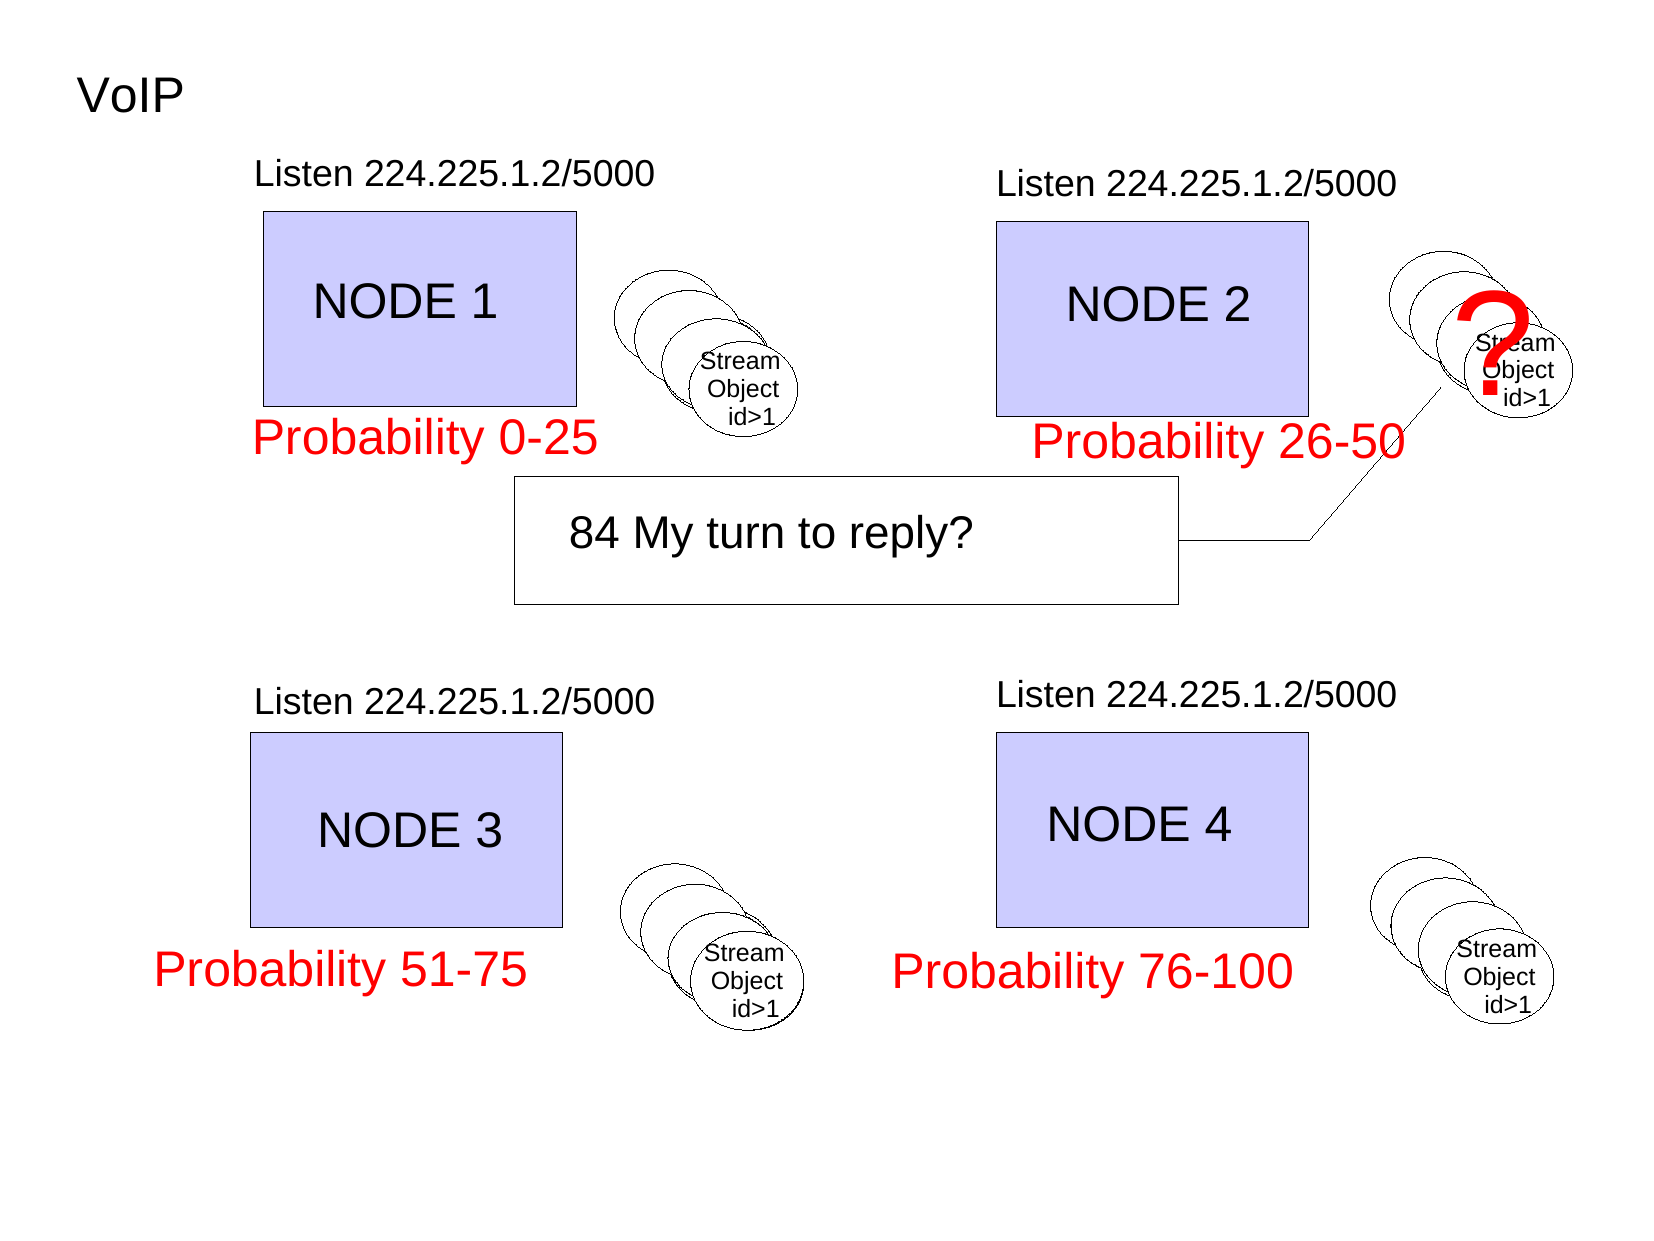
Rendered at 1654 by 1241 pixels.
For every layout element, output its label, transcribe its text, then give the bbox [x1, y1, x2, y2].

text_box Probability 26-50 [1031, 413, 1529, 477]
text_box Probability 51-75 [153, 941, 651, 1005]
text_box NODE 1 [312, 273, 567, 337]
text_box Probability 76-100 [891, 943, 1389, 1007]
text_box Stream Object id>1 [1445, 928, 1554, 1024]
text_box [614, 270, 768, 409]
text_box [620, 863, 772, 1000]
text_box Listen 224.225.1.2/5000 [996, 162, 1583, 212]
text_box NODE 2 [1065, 276, 1298, 344]
text_box Stream Object id>1 [1550, 331, 1573, 409]
text_box Probability 0-25 [251, 409, 688, 473]
text_box Stream Object id>1 [688, 341, 798, 437]
text_box [1389, 251, 1474, 379]
text_box [1370, 857, 1524, 996]
text_box Listen 224.225.1.2/5000 [253, 680, 840, 730]
text_box VoIP [76, 66, 205, 131]
text_box 84 My turn to reply? [568, 506, 1155, 564]
text_box [996, 221, 1309, 417]
text_box [250, 732, 563, 928]
text_box Stream Object id>1 [690, 931, 804, 1031]
text_box [996, 732, 1309, 928]
text_box [263, 211, 577, 407]
text_box NODE 4 [1046, 795, 1276, 859]
text_box Listen 224.225.1.2/5000 [253, 152, 840, 202]
text_box NODE 3 [317, 802, 557, 866]
text_box Listen 224.225.1.2/5000 [996, 673, 1583, 723]
text_box ? [1451, 259, 1550, 447]
